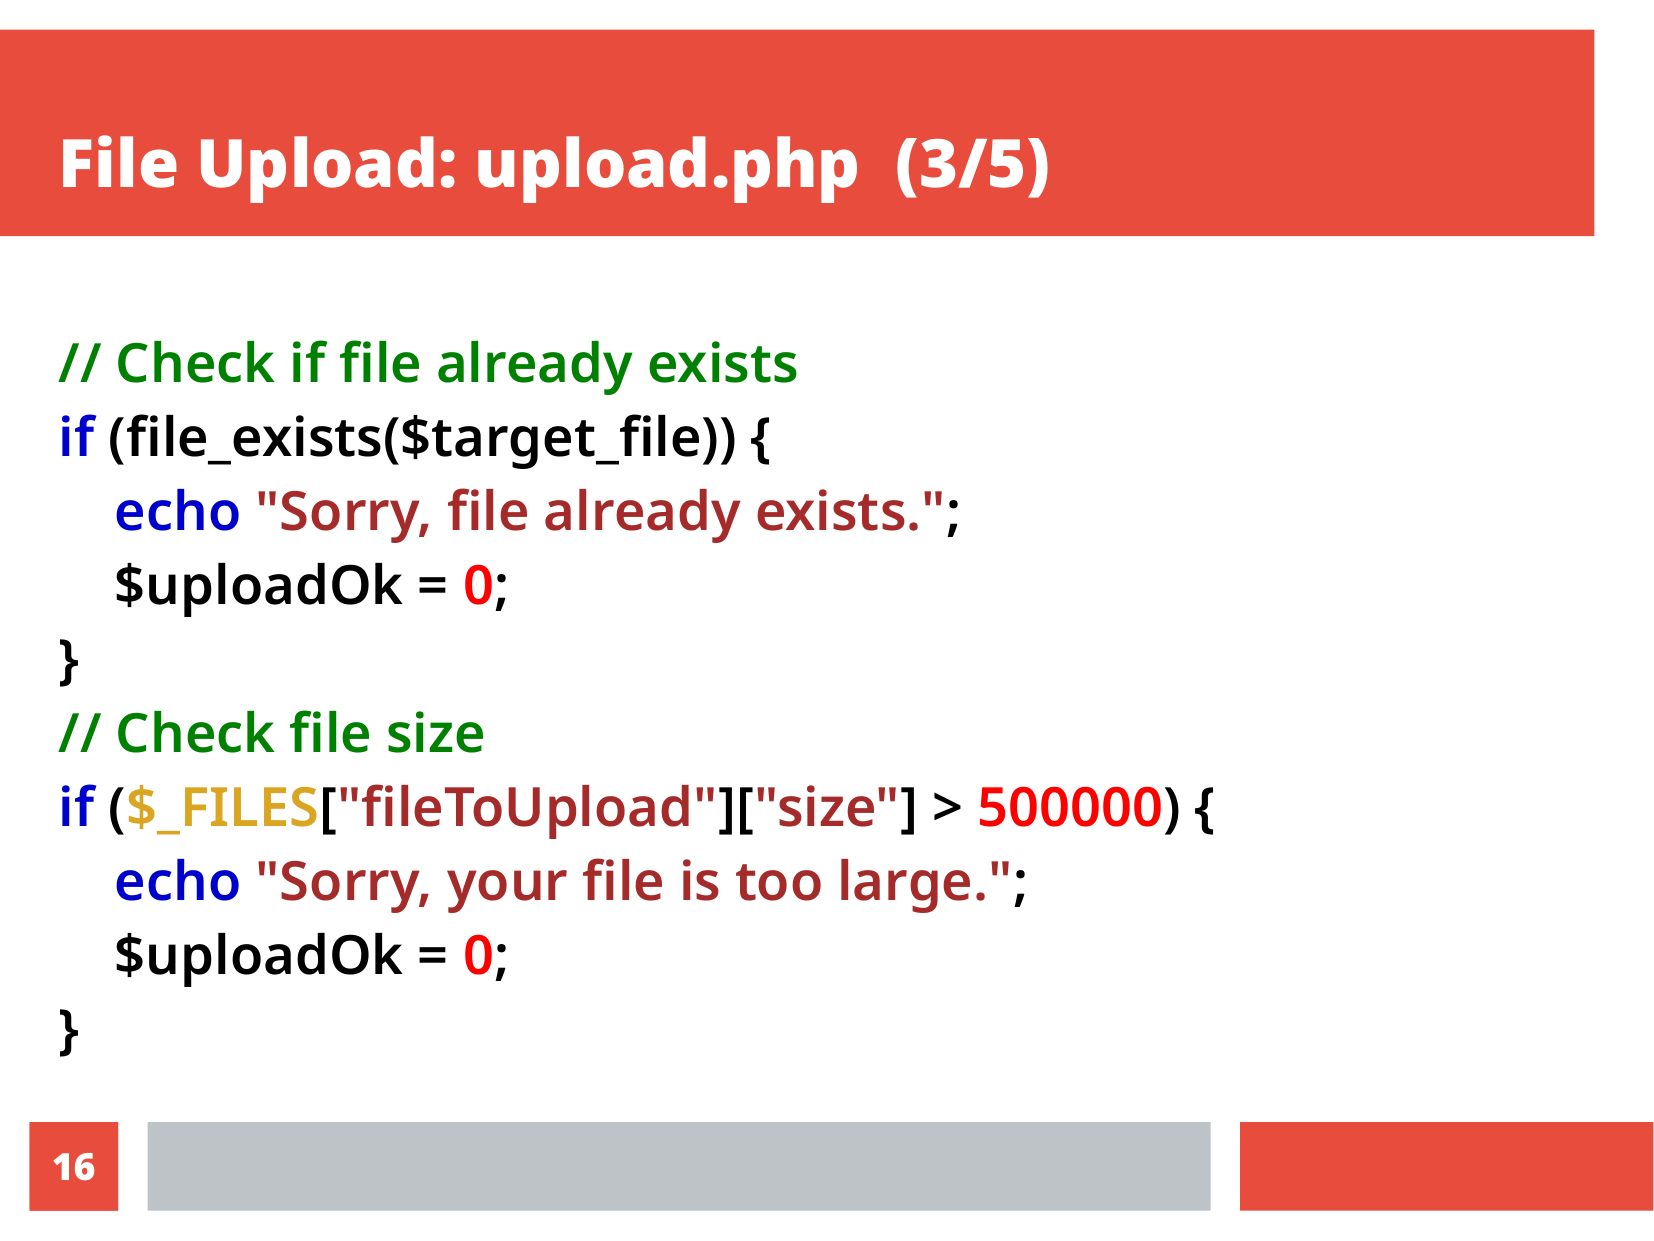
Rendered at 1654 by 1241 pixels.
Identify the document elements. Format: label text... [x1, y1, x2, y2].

title File Upload: upload.php (3/5) [59, 59, 1595, 207]
list // Check if file already exists if (file_exists($target_file)) { echo "Sorry, file already exists."; $uploadOk = 0; } // Check file size if ($_FILES["fileToUpload"]["size"] > 500000) { echo "Sorry, your file is too large."; $uploadOk = 0; } [59, 324, 1565, 1093]
